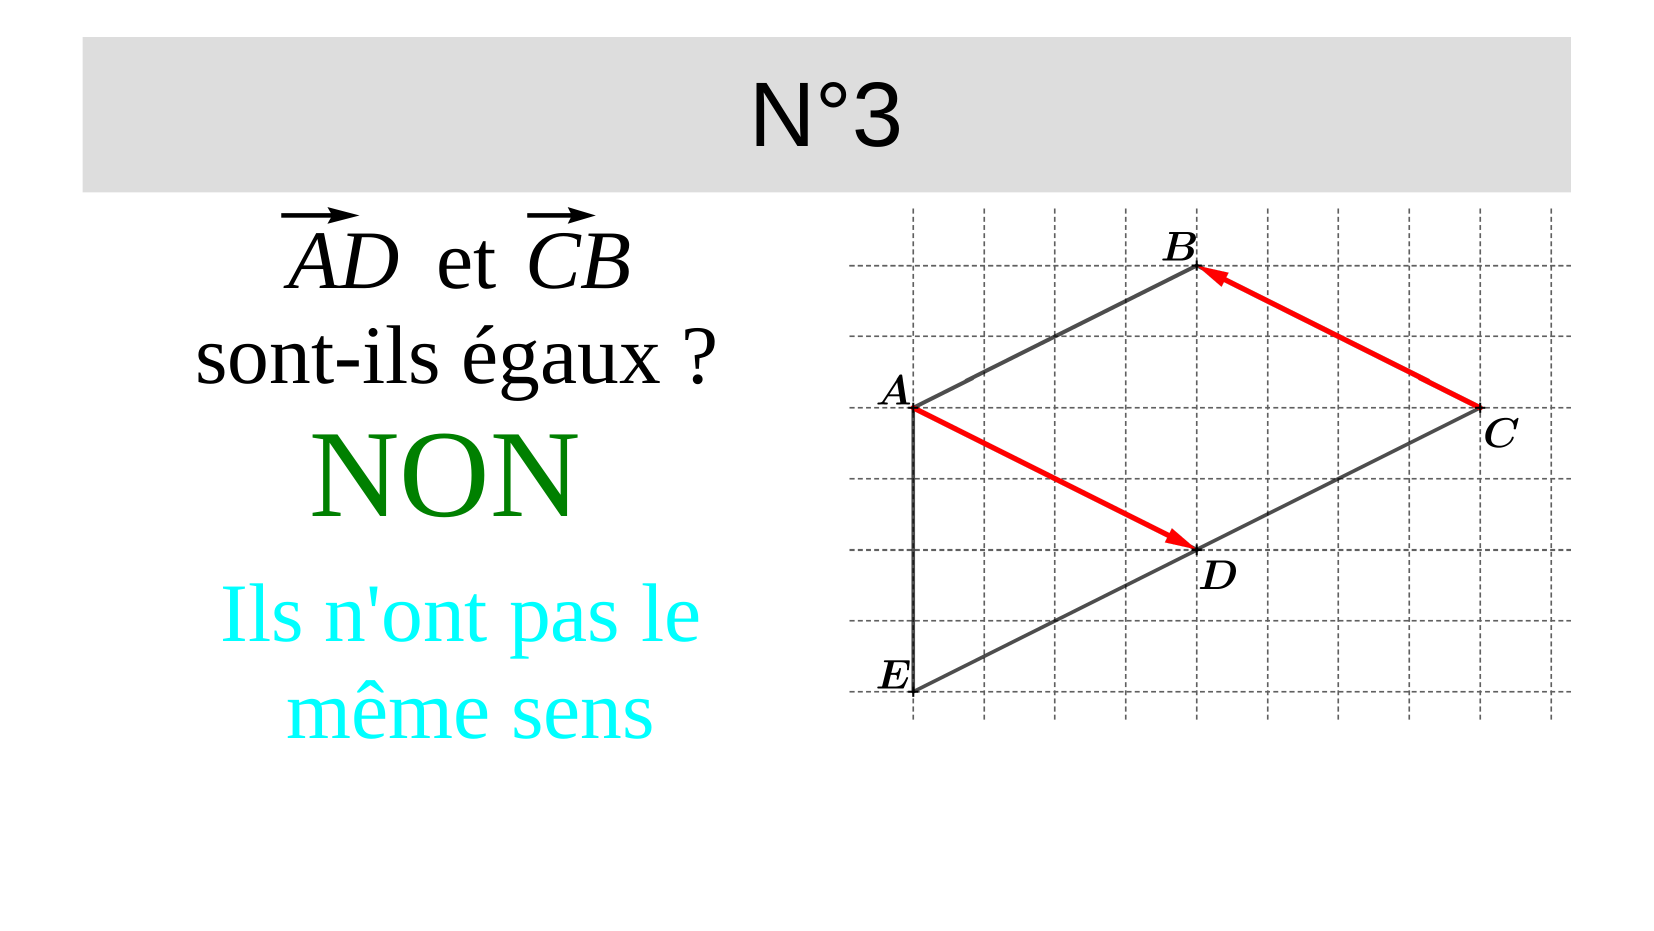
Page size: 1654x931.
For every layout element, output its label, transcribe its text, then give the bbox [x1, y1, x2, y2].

picture [849, 208, 1571, 721]
chart [295, 405, 593, 544]
title N°3 [82, 37, 1571, 193]
chart [212, 567, 729, 756]
chart [189, 202, 726, 402]
